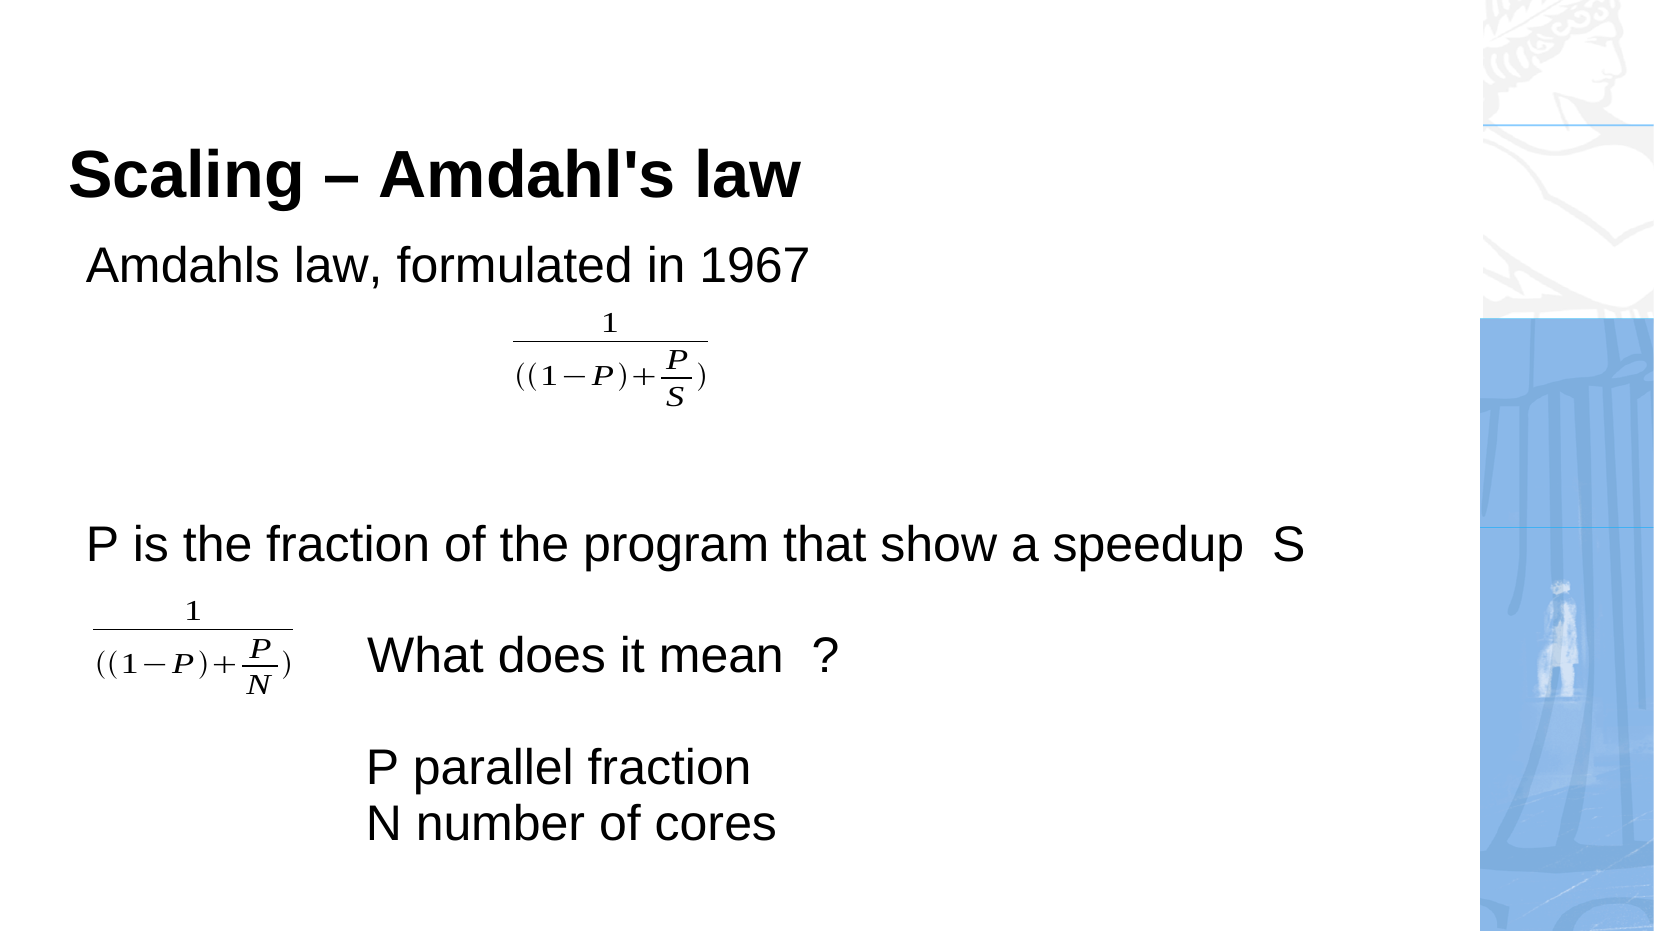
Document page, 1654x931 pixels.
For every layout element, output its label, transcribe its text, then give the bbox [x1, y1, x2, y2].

picture [0, 0, 1654, 931]
chart [505, 306, 716, 412]
text_box Scaling – Amdahl's law [51, 96, 1444, 252]
chart [85, 595, 301, 701]
text_box Amdahls law, formulated in 1967 P is the fraction of the program that show a speedup S What does it mean ? P parallel fraction N number of cores [71, 230, 1374, 931]
